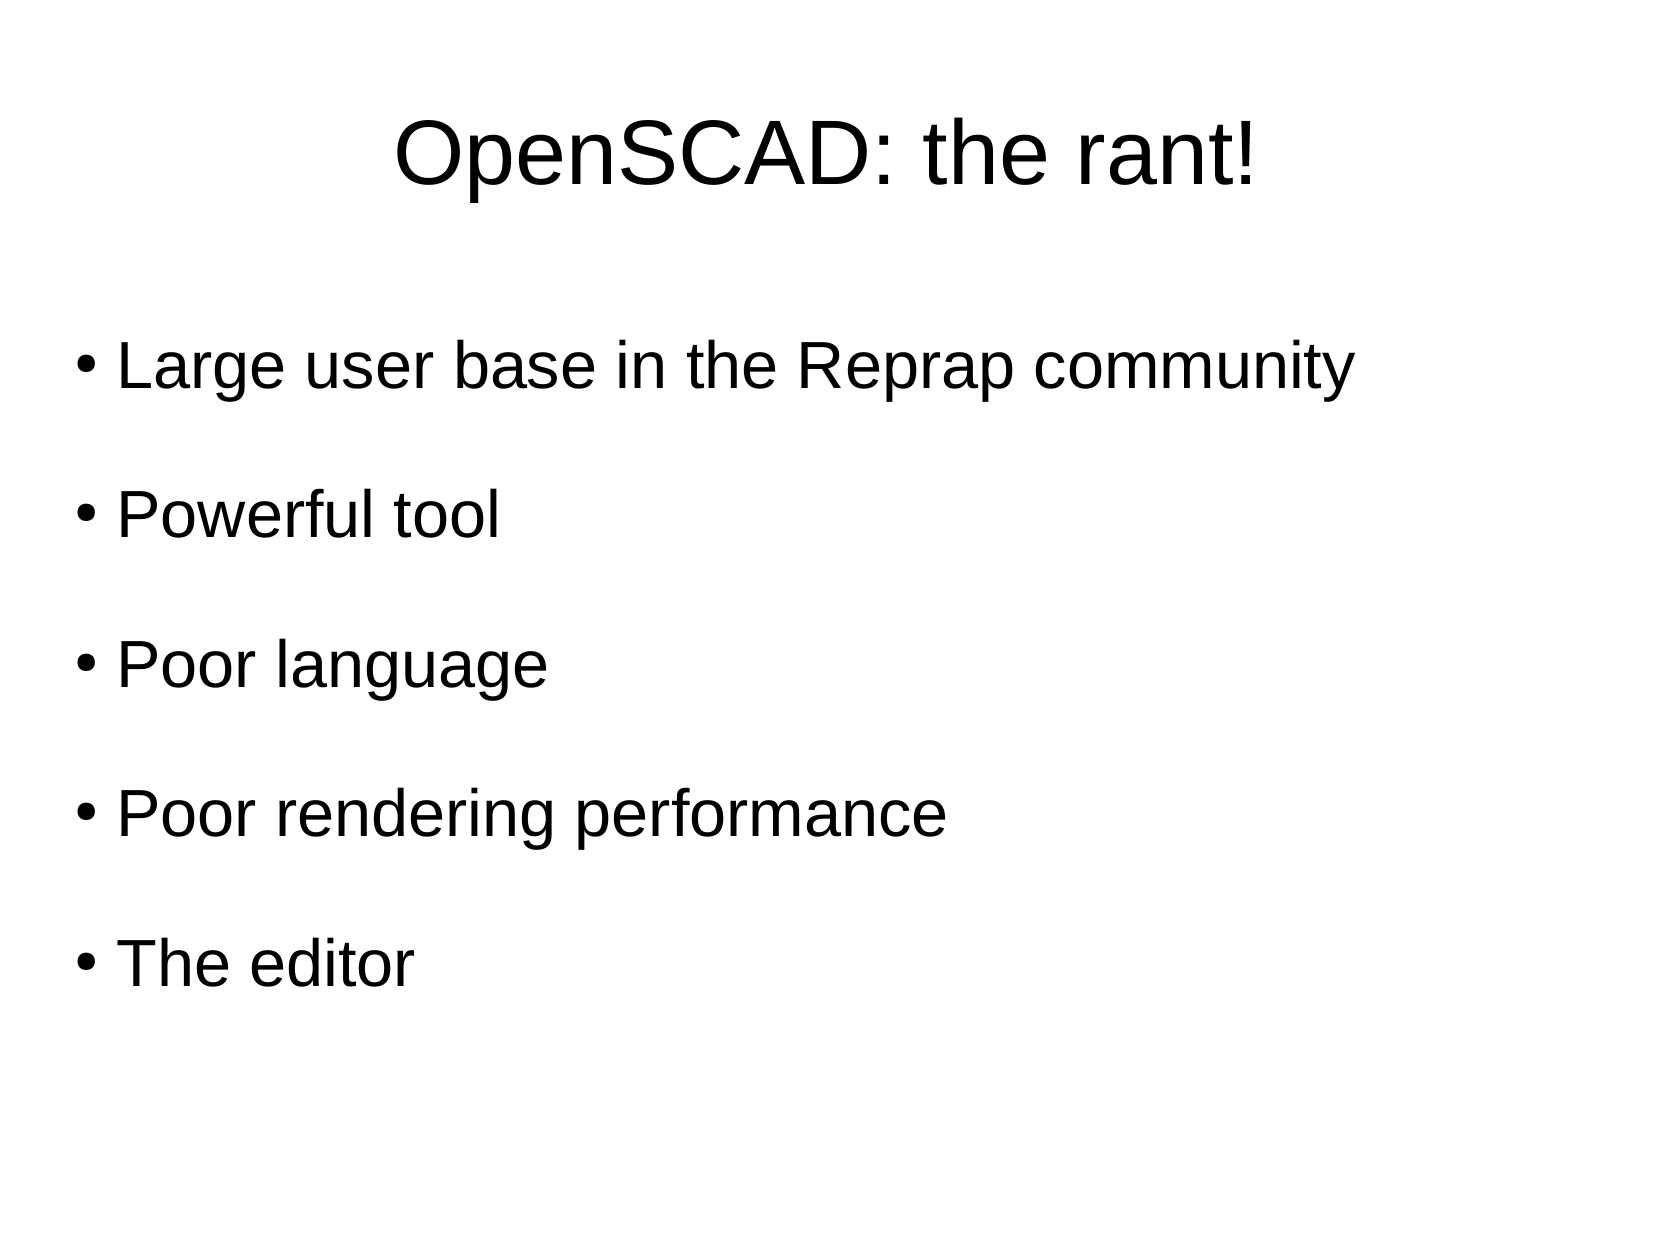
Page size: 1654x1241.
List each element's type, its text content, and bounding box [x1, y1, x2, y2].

title OpenSCAD: the rant! [82, 49, 1571, 257]
subtitle Large user base in the Reprap community Powerful tool Poor language Poor rendering performance The editor [74, 274, 1563, 1241]
